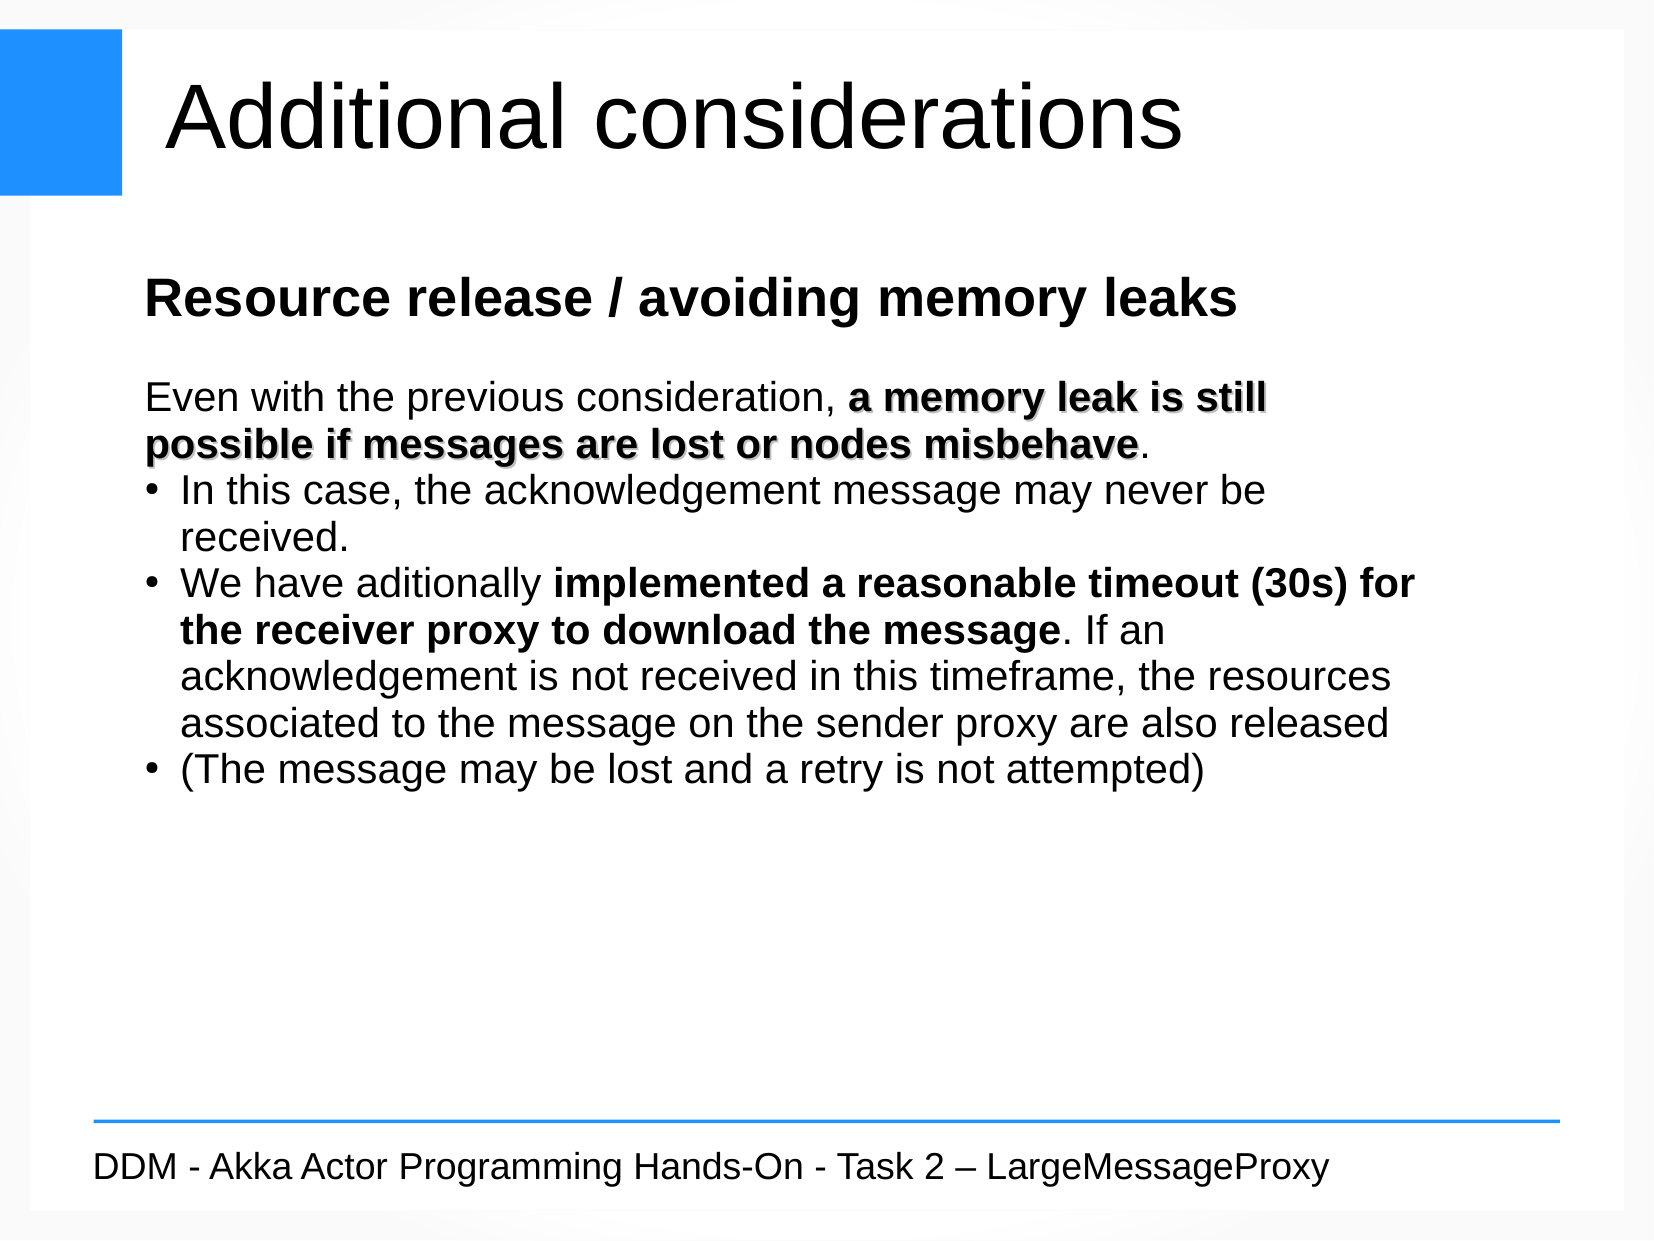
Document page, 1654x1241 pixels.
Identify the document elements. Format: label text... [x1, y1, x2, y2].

text_box Resource release / avoiding memory leaks Even with the previous consideration, a memory leak is still possible if messages are lost or nodes misbehave. In this case, the acknowledgement message may never be received. We have aditionally implemented a reasonable timeout (30s) for the receiver proxy to download the message. If an acknowledgement is not received in this timeframe, the resources associated to the message on the sender proxy are also released (The message may be lost and a retry is not attempted) [129, 259, 1453, 806]
title Additional considerations [165, 13, 1524, 221]
text_box DDM - Akka Actor Programming Hands-On - Task 2 – LargeMessageProxy [77, 1138, 1512, 1195]
